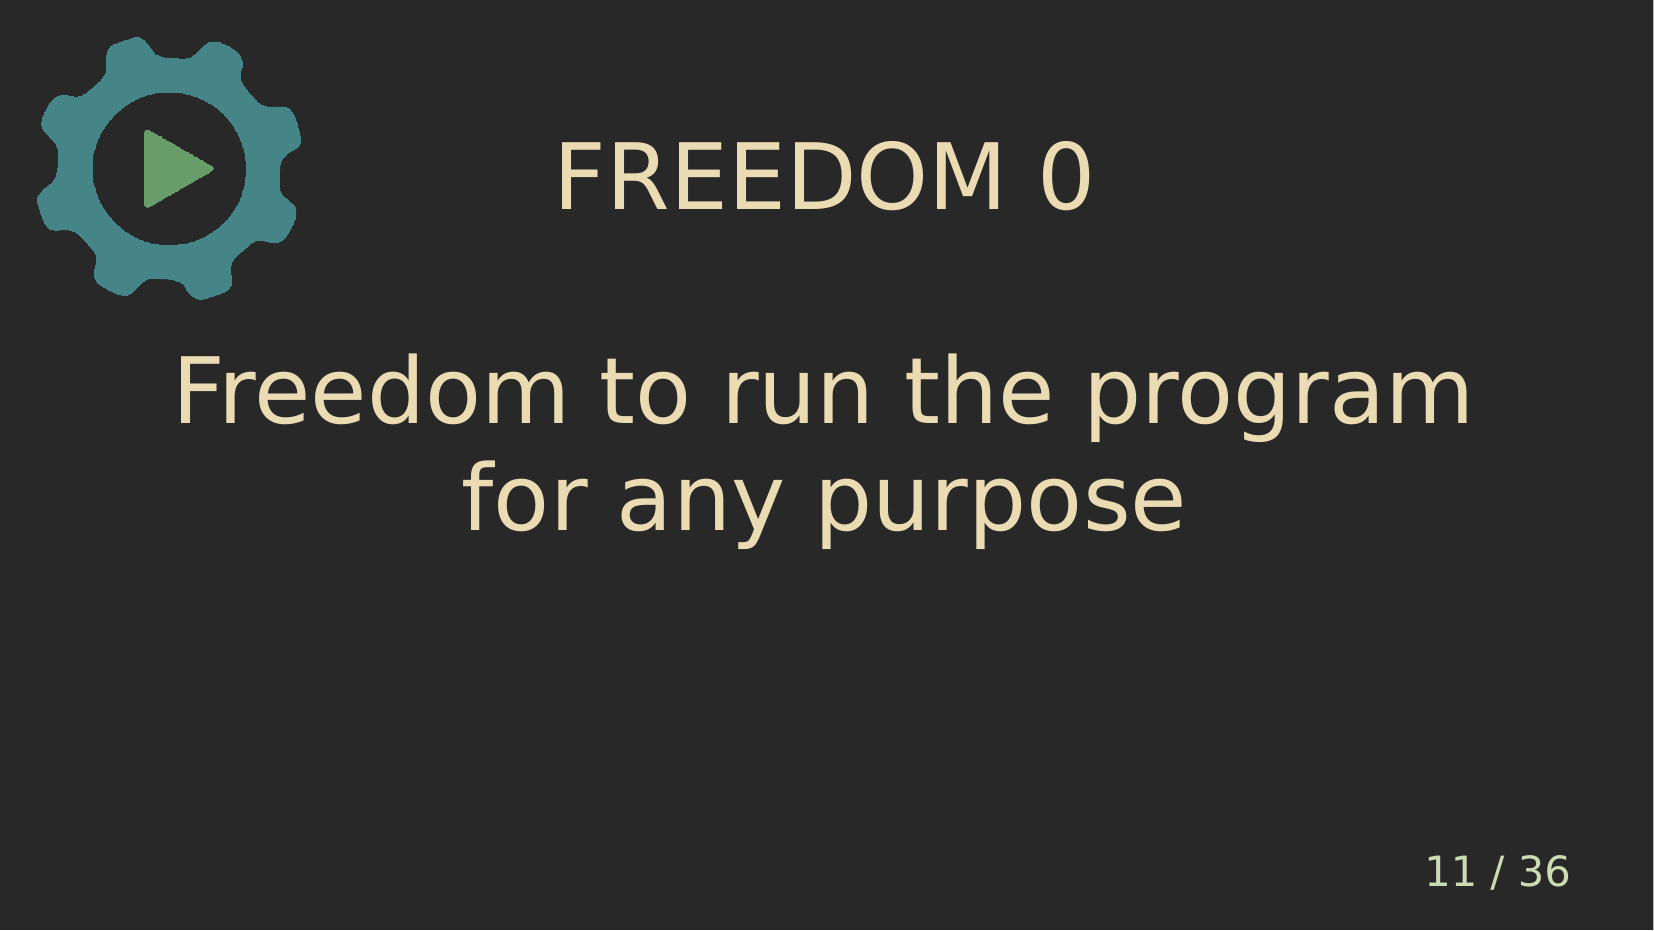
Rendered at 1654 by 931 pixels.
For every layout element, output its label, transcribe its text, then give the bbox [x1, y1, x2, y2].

picture [37, 37, 301, 301]
text_box FREEDOM 0 Freedom to run the program for any purpose [75, 117, 1576, 788]
